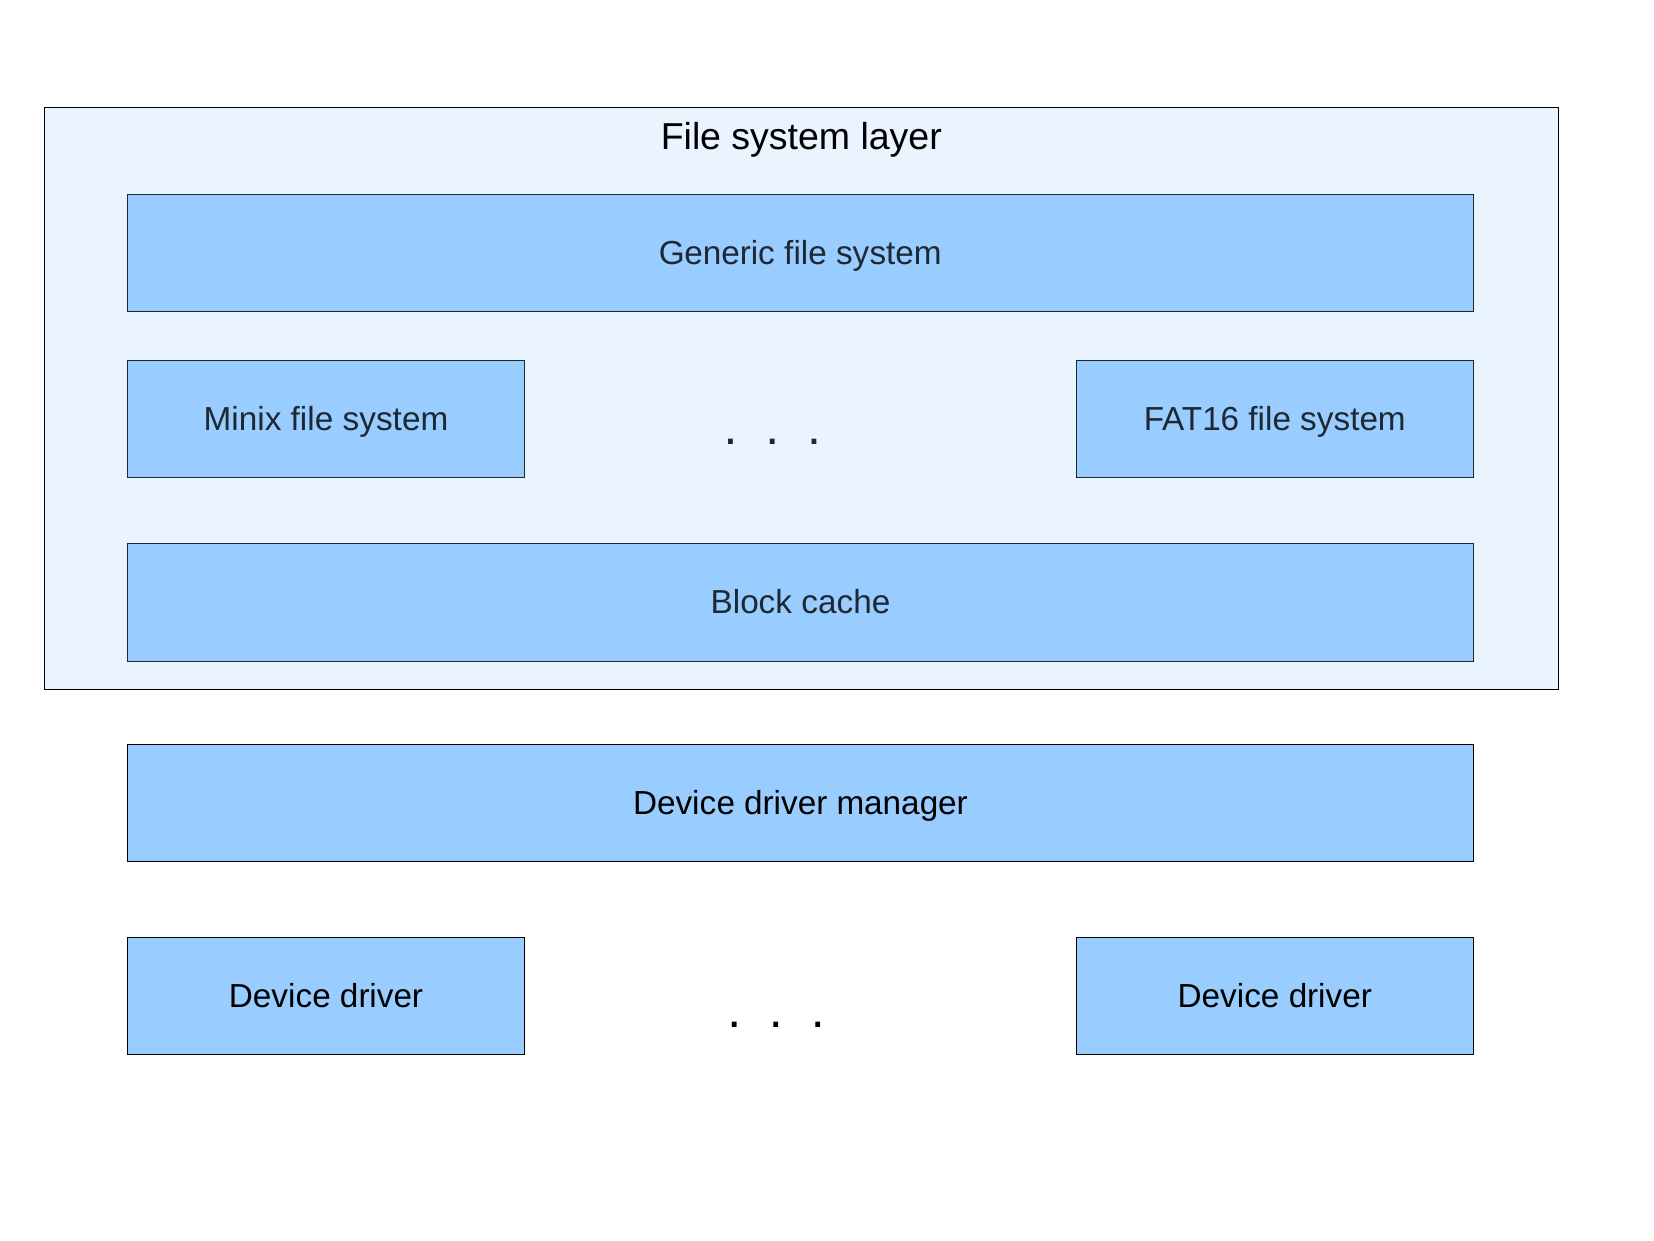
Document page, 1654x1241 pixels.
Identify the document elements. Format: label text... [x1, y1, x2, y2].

text_box Device driver [127, 937, 525, 1055]
text_box File system layer [44, 107, 1559, 690]
text_box Device driver [1076, 937, 1474, 1055]
text_box Device driver manager [127, 744, 1474, 862]
text_box . . . [712, 975, 934, 1046]
